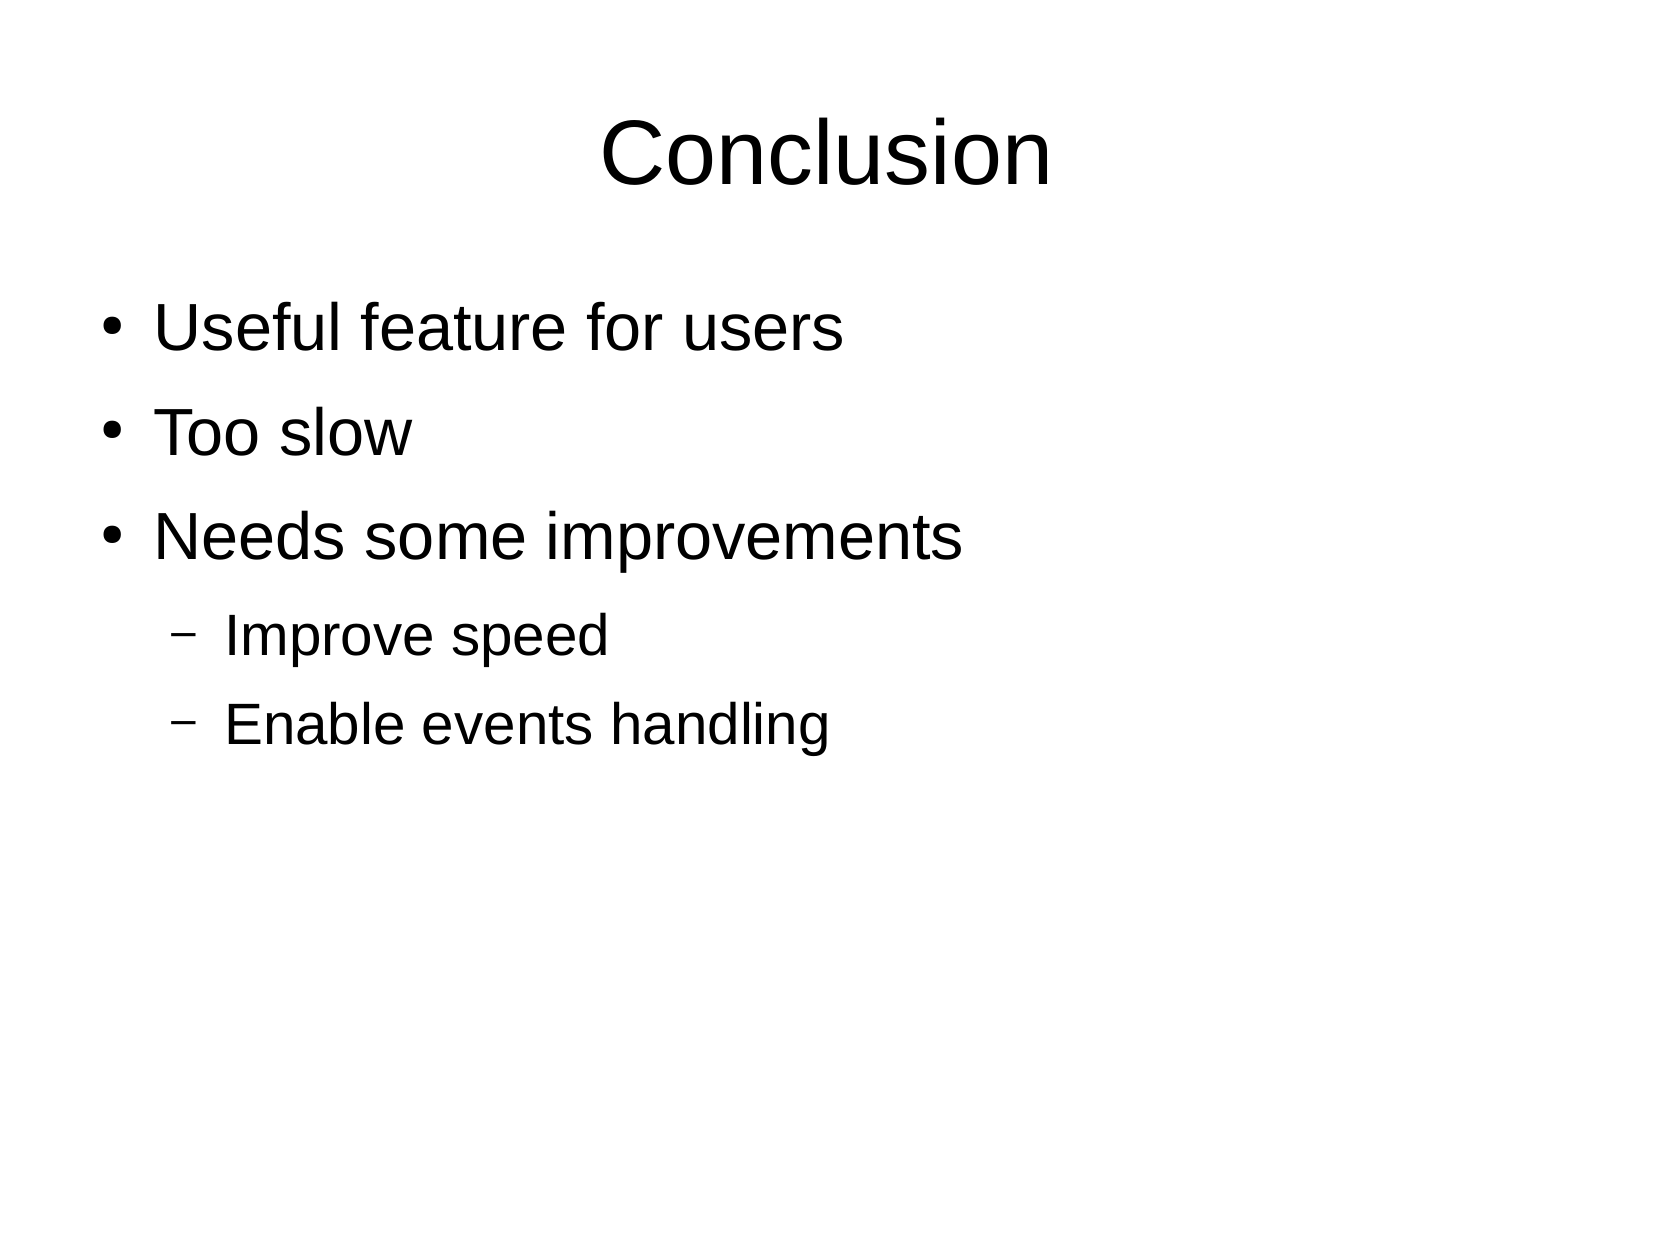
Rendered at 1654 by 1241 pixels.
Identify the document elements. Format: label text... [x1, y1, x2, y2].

title Conclusion [82, 49, 1571, 257]
list Useful feature for users Too slow Needs some improvements Improve speed Enable events handling [82, 290, 1538, 1010]
